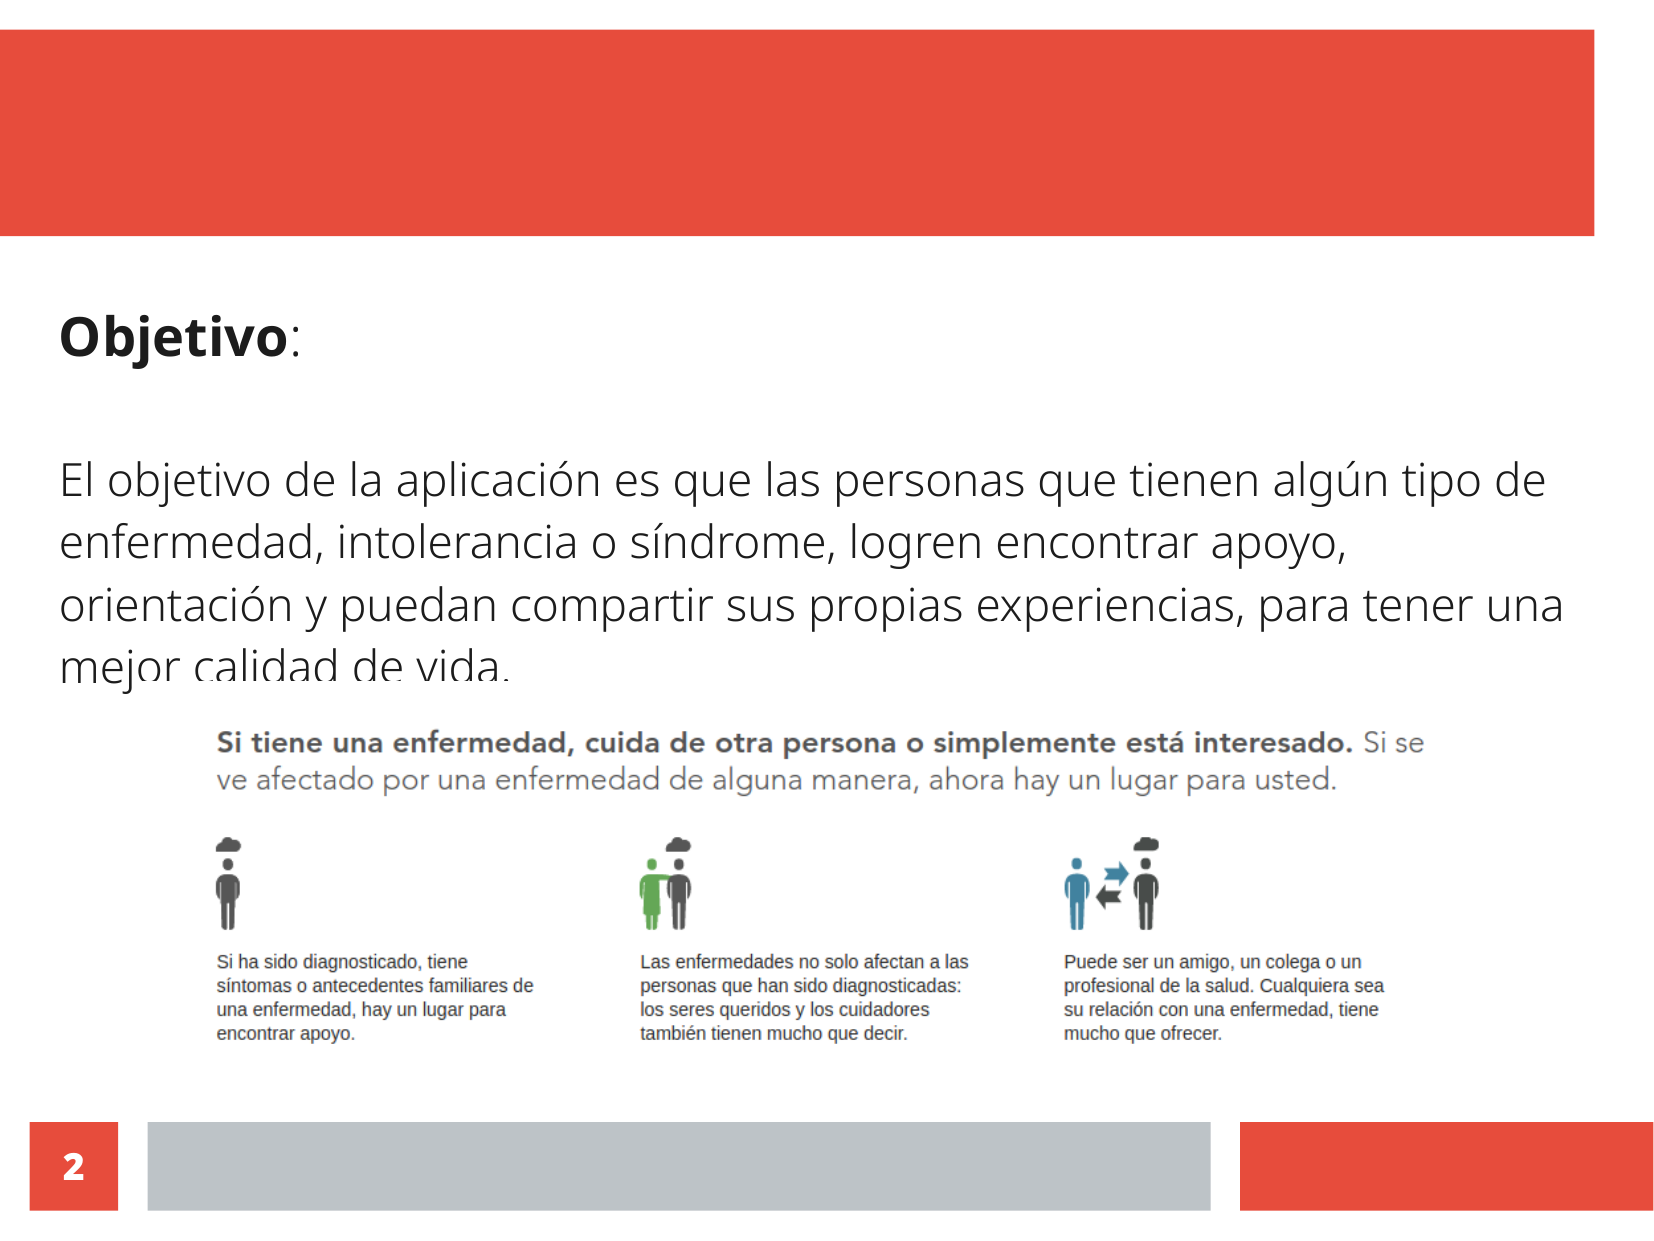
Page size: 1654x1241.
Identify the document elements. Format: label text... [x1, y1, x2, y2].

subtitle Objetivo: El objetivo de la aplicación es que las personas que tienen algún tipo de enfermedad, intolerancia o síndrome, logren encontrar apoyo, orientación y puedan compartir sus propias experiencias, para tener una mejor calidad de vida. [59, 298, 1595, 682]
picture [138, 681, 1515, 1093]
